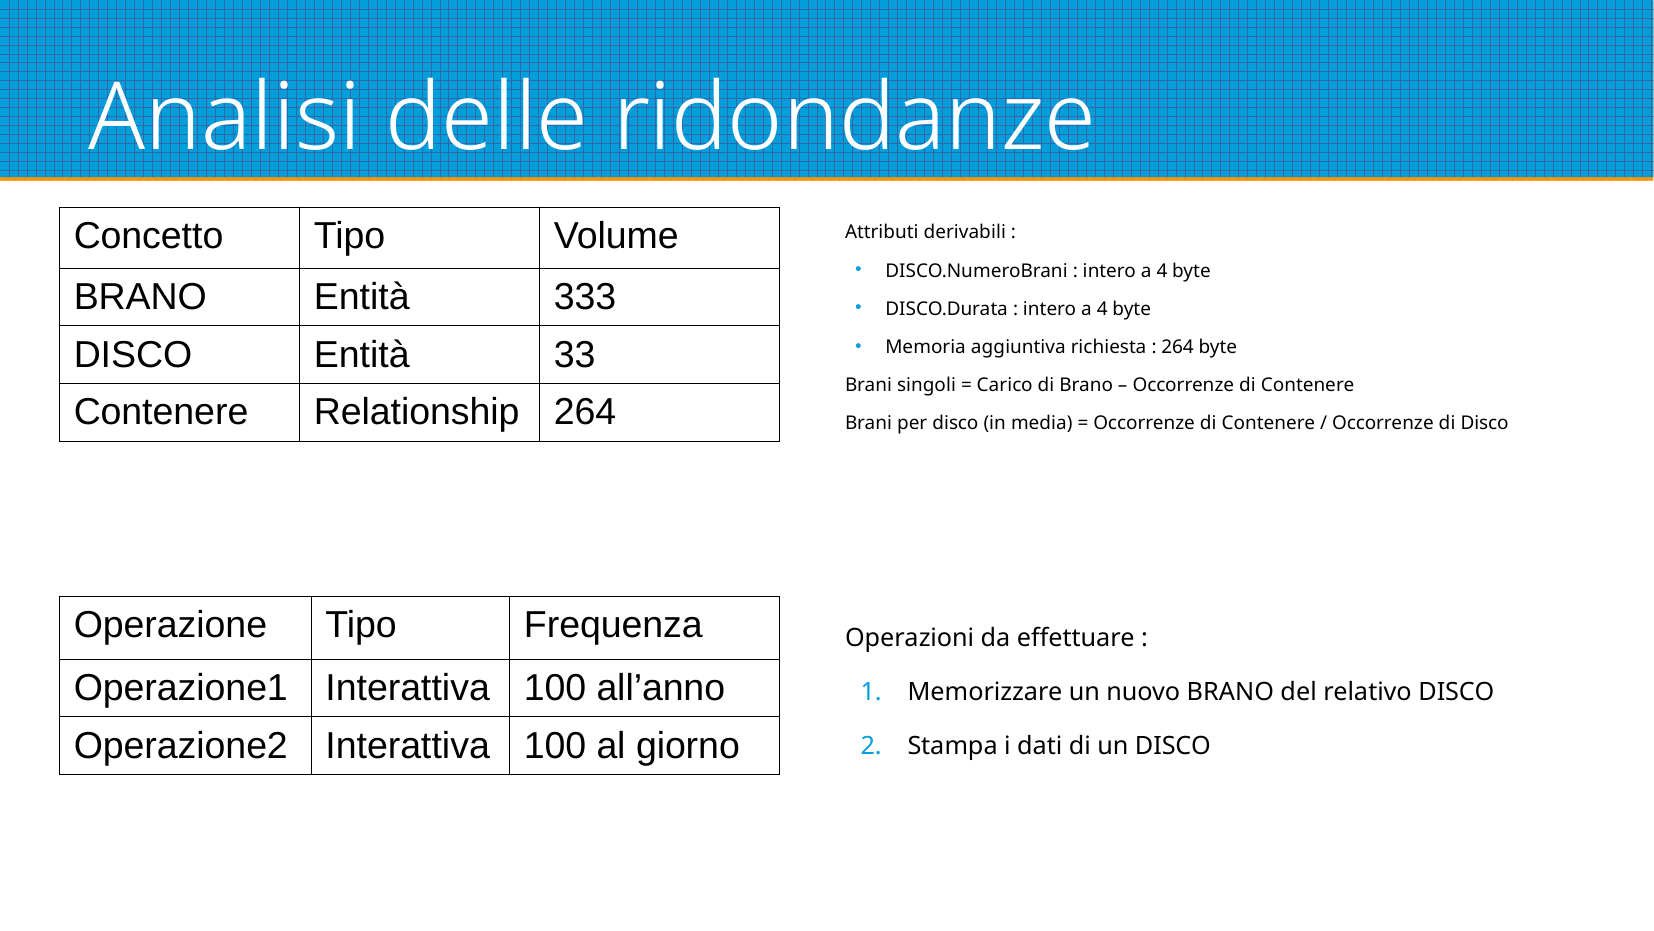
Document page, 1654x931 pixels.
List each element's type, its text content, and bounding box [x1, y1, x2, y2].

list Attributi derivabili : DISCO.NumeroBrani : intero a 4 byte DISCO.Durata : intero a 4 byte Memoria aggiuntiva richiesta : 264 byte Brani singoli = Carico di Brano – Occorrenze di Contenere Brani per disco (in media) = Occorrenze di Contenere / Occorrenze di Disco [845, 218, 1595, 438]
table_header Frequenza [510, 597, 779, 659]
table_cell Contenere [60, 384, 299, 441]
table_cell Operazione1 [60, 660, 311, 716]
table_cell 33 [540, 326, 779, 383]
table_cell Operazione2 [60, 717, 311, 774]
table_header Tipo [312, 597, 509, 659]
table_header Volume [540, 208, 779, 268]
table_header Concetto [60, 208, 299, 268]
table_cell 264 [540, 384, 779, 441]
table_cell Relationship [300, 384, 539, 441]
table_cell 100 all’anno [510, 660, 779, 716]
table_cell BRANO [60, 269, 299, 325]
table_cell Entità [300, 326, 539, 383]
table_cell Interattiva [312, 717, 509, 774]
table_cell Interattiva [312, 660, 509, 716]
table_header Operazione [60, 597, 311, 659]
table_header Tipo [300, 208, 539, 268]
list Operazioni da effettuare : Memorizzare un nuovo BRANO del relativo DISCO Stampa i dati di un DISCO [845, 619, 1595, 762]
table_cell Entità [300, 269, 539, 325]
table_cell 333 [540, 269, 779, 325]
title Analisi delle ridondanze [88, 14, 1565, 178]
table_cell 100 al giorno [510, 717, 779, 774]
table_cell DISCO [60, 326, 299, 383]
